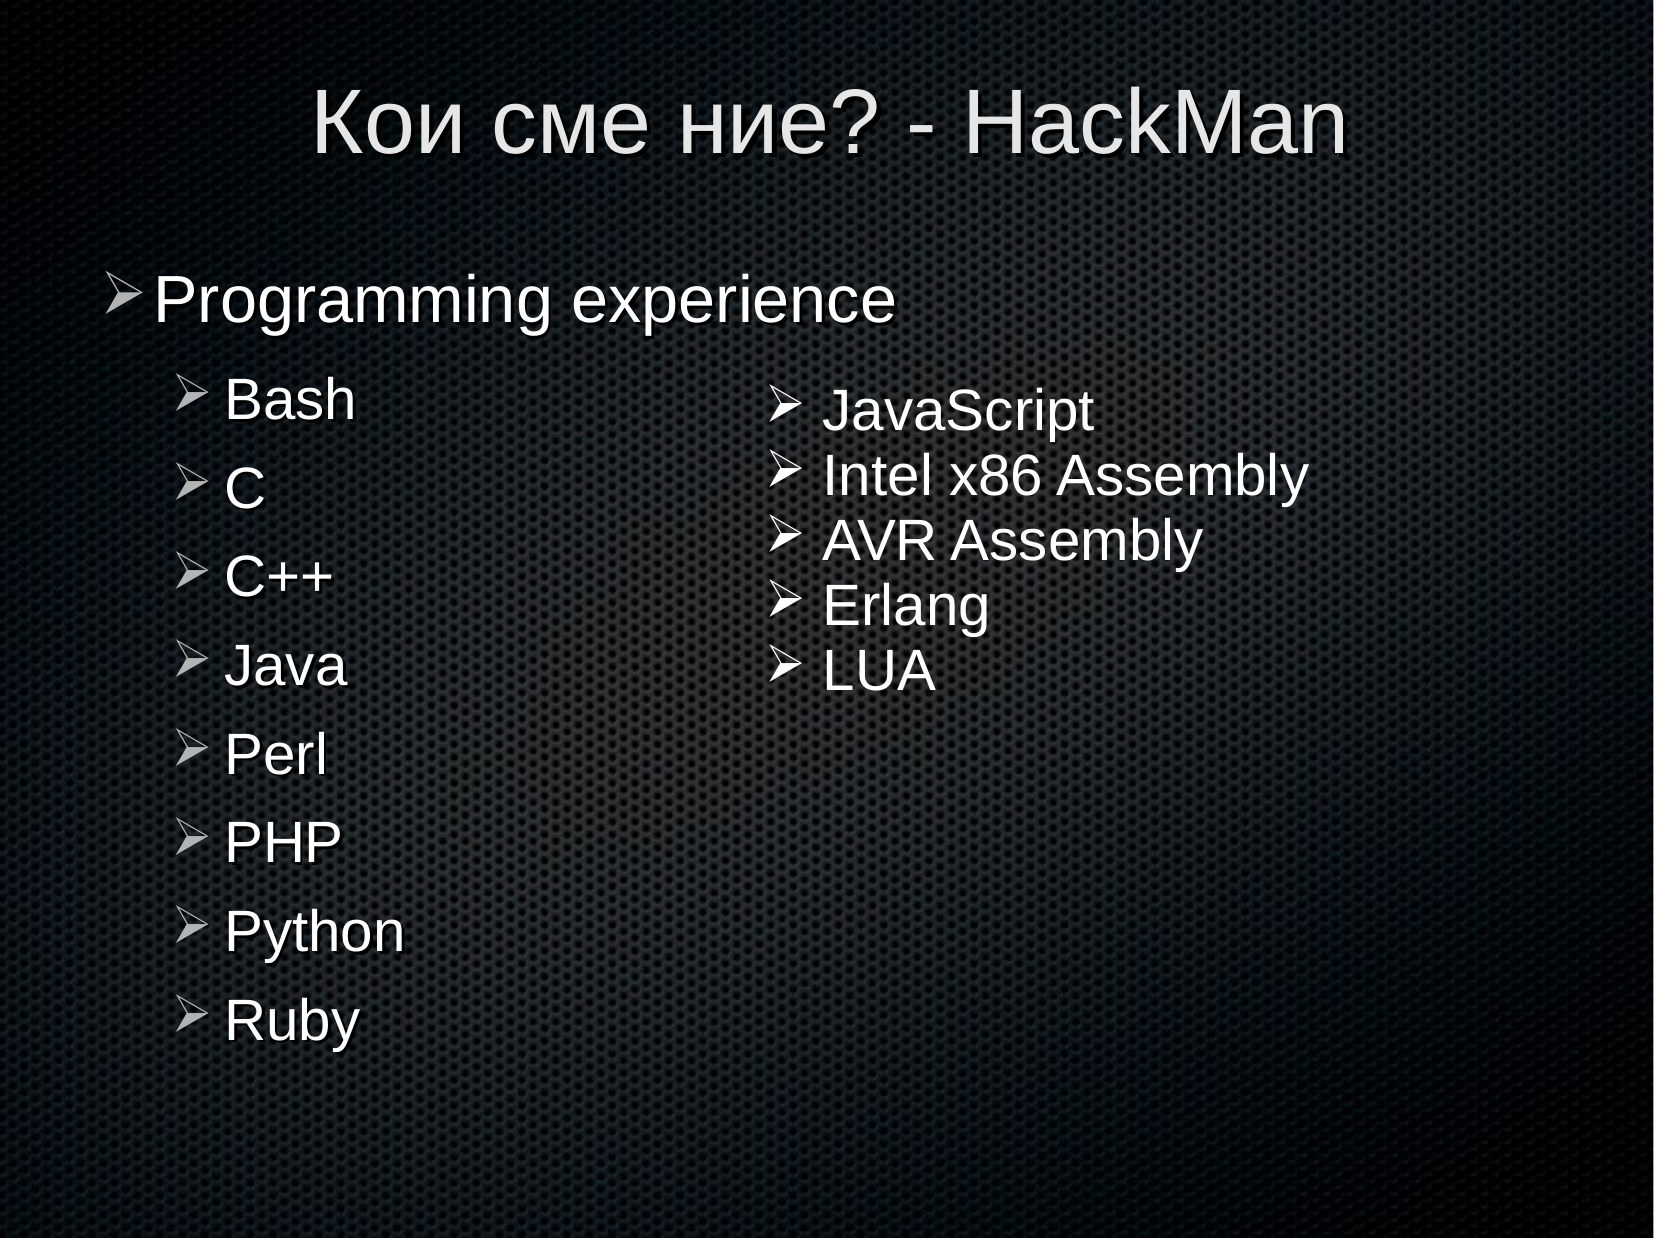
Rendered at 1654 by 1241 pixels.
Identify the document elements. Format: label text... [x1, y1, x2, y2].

picture [0, 0, 1654, 1238]
title Кои сме ние? - HackMan [86, 25, 1576, 218]
text_box JavaScript Intel x86 Assembly AVR Assembly Erlang LUA [750, 370, 1325, 711]
list Programming experience Bash C C++ Java Perl PHP Python Ruby [82, 262, 1571, 1148]
